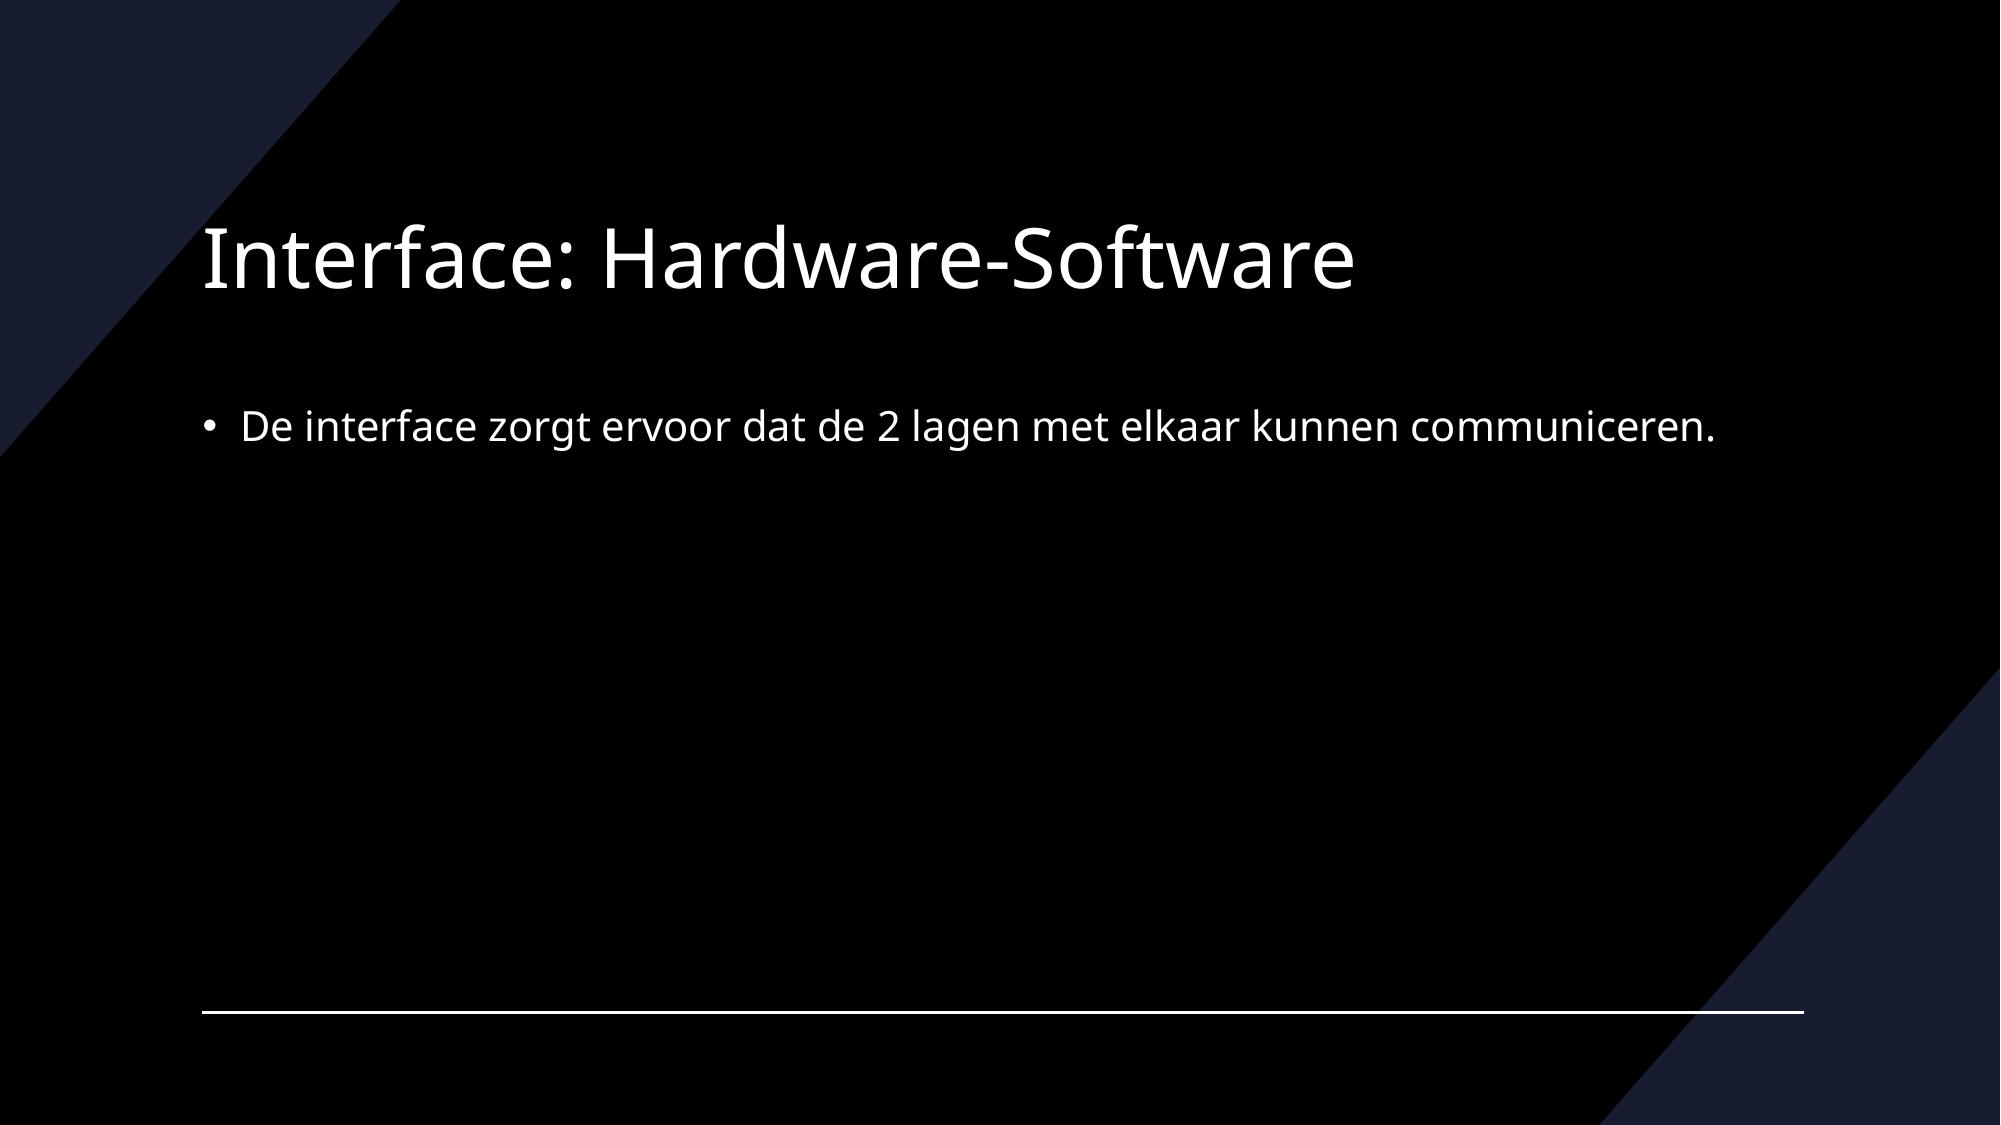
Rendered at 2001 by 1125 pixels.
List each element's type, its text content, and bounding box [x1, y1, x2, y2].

title Interface: Hardware-Software [187, 143, 1813, 367]
list De interface zorgt ervoor dat de 2 lagen met elkaar kunnen communiceren. [187, 382, 1813, 968]
